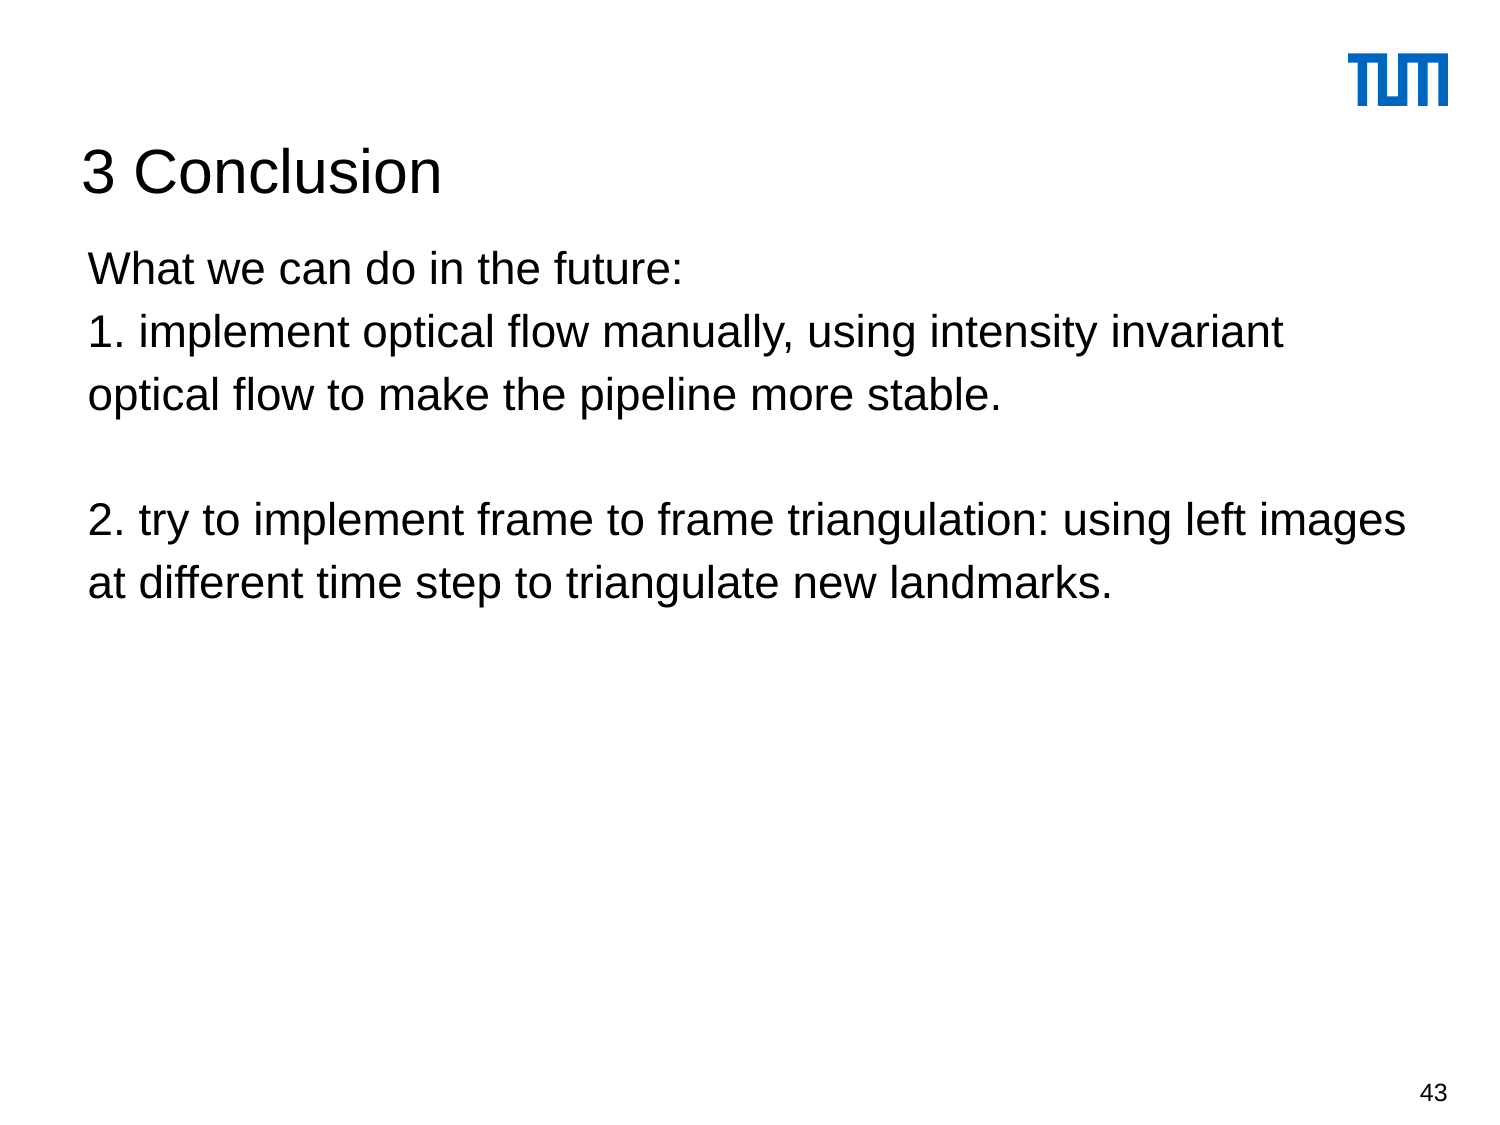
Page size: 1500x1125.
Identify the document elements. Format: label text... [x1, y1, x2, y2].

title 3 Conclusion [81, 139, 1110, 207]
list What we can do in the future: 1. implement optical flow manually, using intensity invariant optical flow to make the pipeline more stable. 2. try to implement frame to frame triangulation: using left images at different time step to triangulate new landmarks. [87, 231, 1416, 963]
slide_number <number> [1111, 1061, 1448, 1122]
